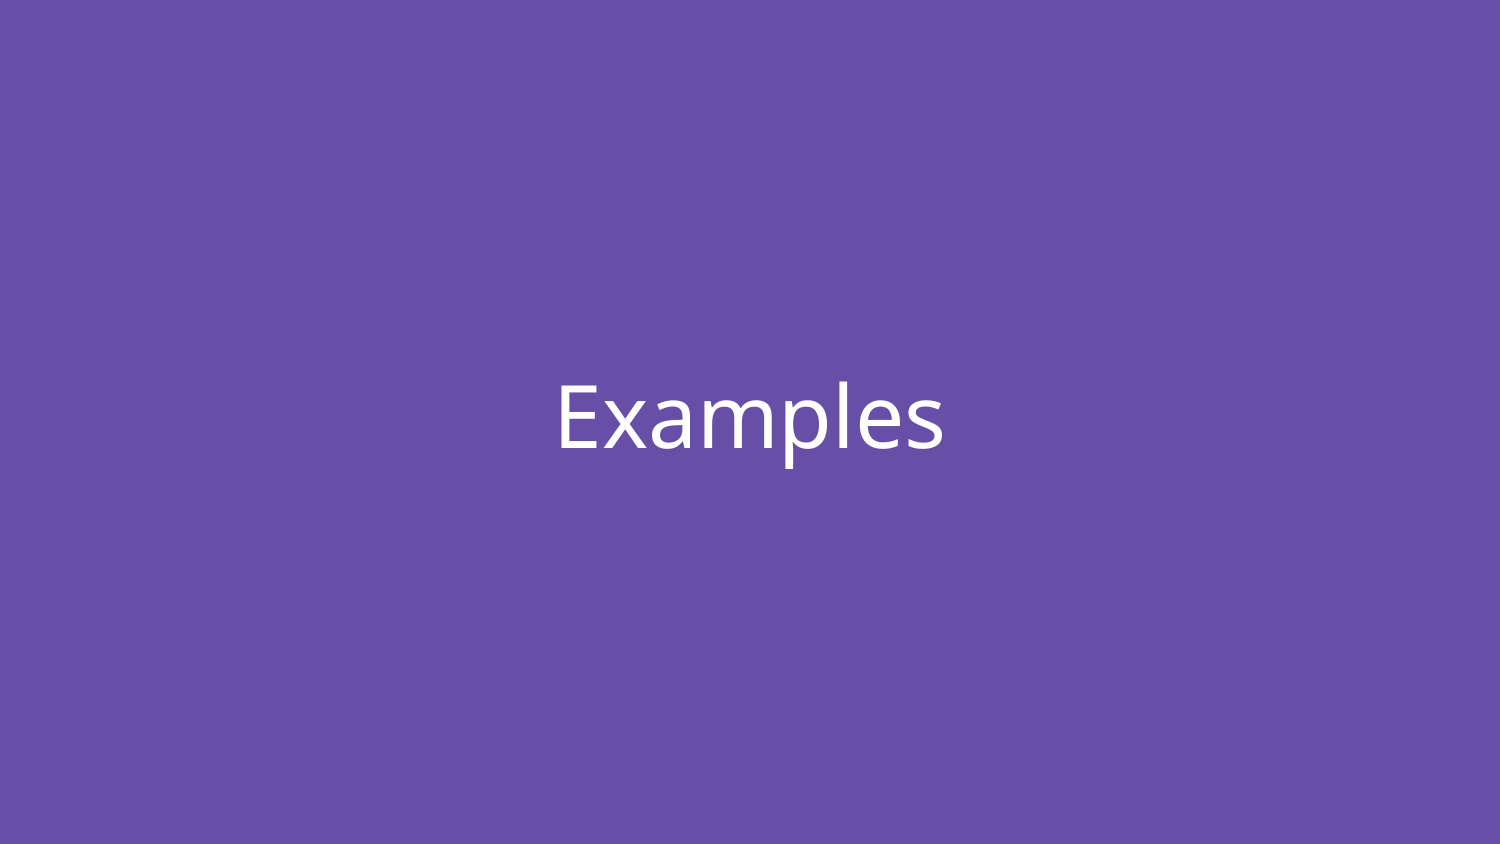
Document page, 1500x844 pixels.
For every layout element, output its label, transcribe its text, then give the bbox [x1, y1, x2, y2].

title Examples [75, 58, 1425, 771]
